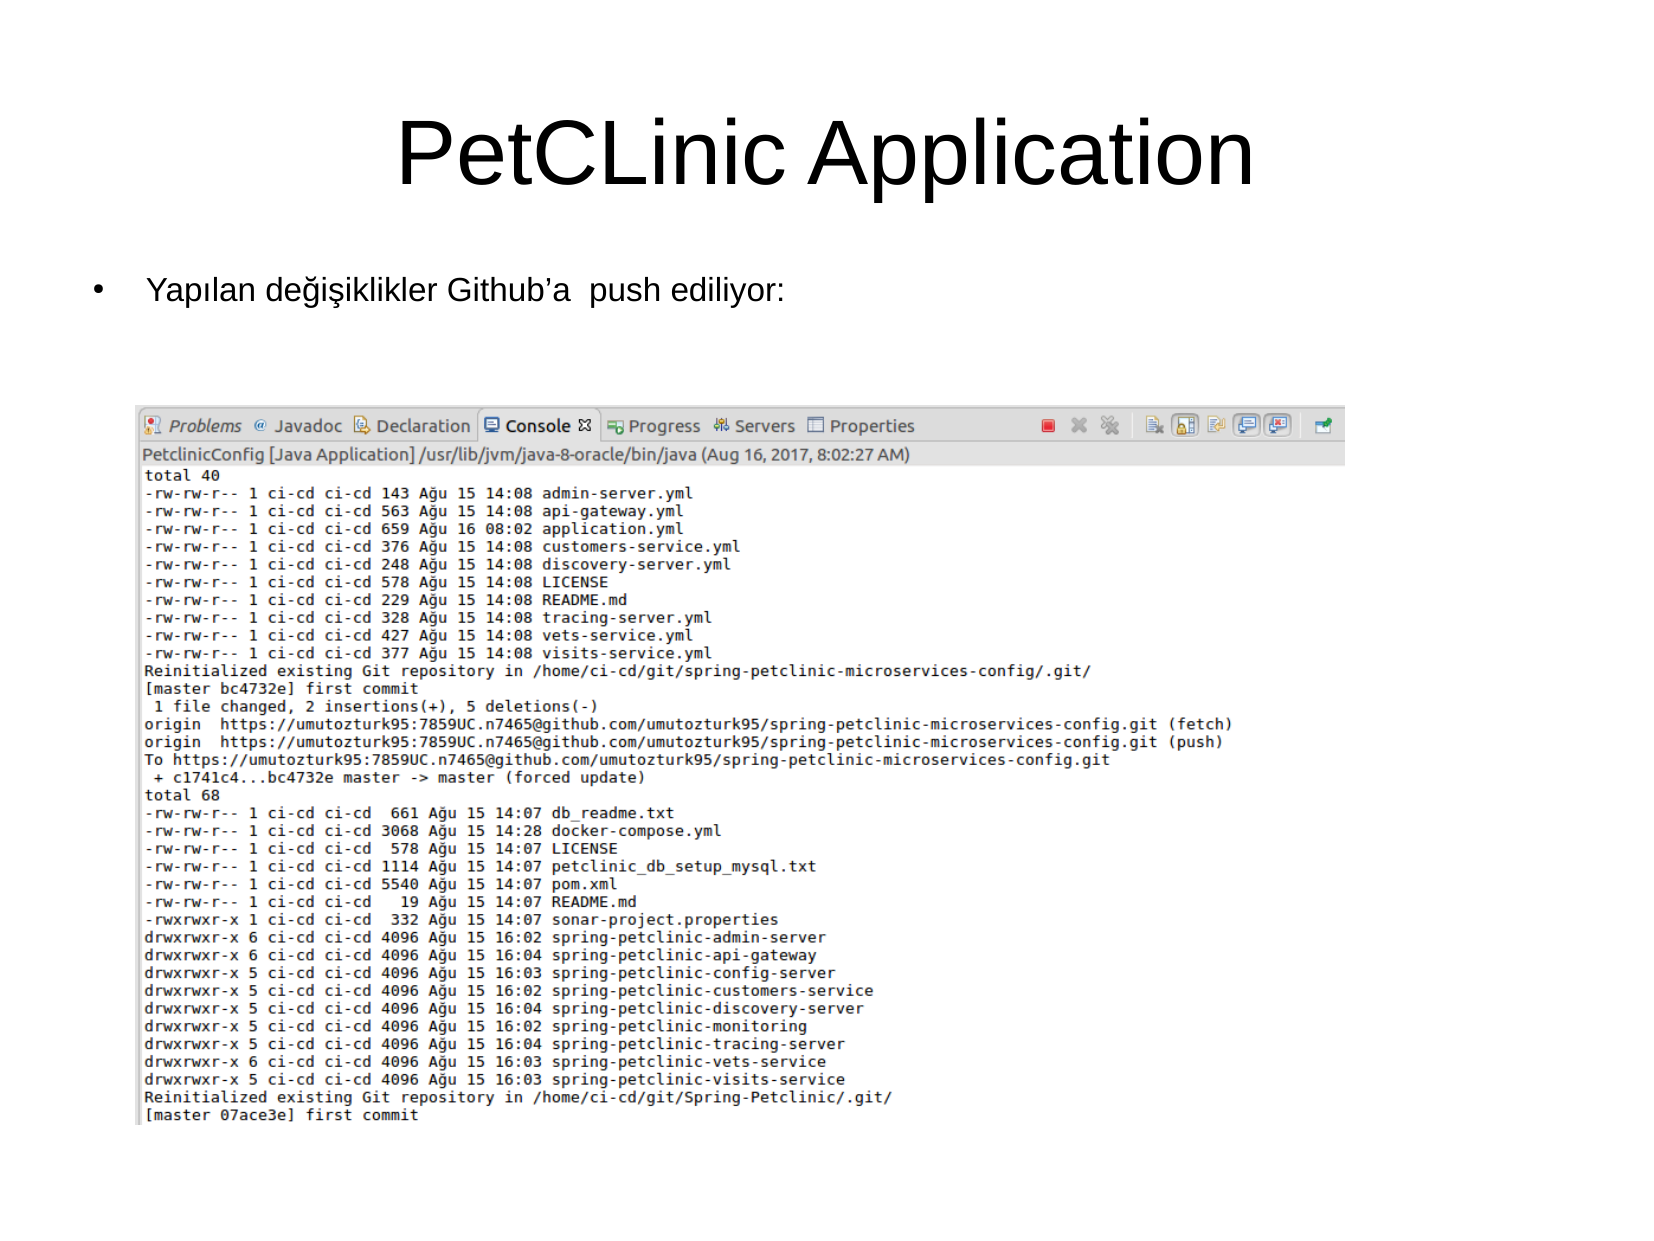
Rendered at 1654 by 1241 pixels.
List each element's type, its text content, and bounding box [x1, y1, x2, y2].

list Yapılan değişiklikler Github’a push ediliyor: [75, 271, 1021, 361]
title PetCLinic Application [82, 49, 1571, 257]
picture [135, 405, 1345, 1126]
